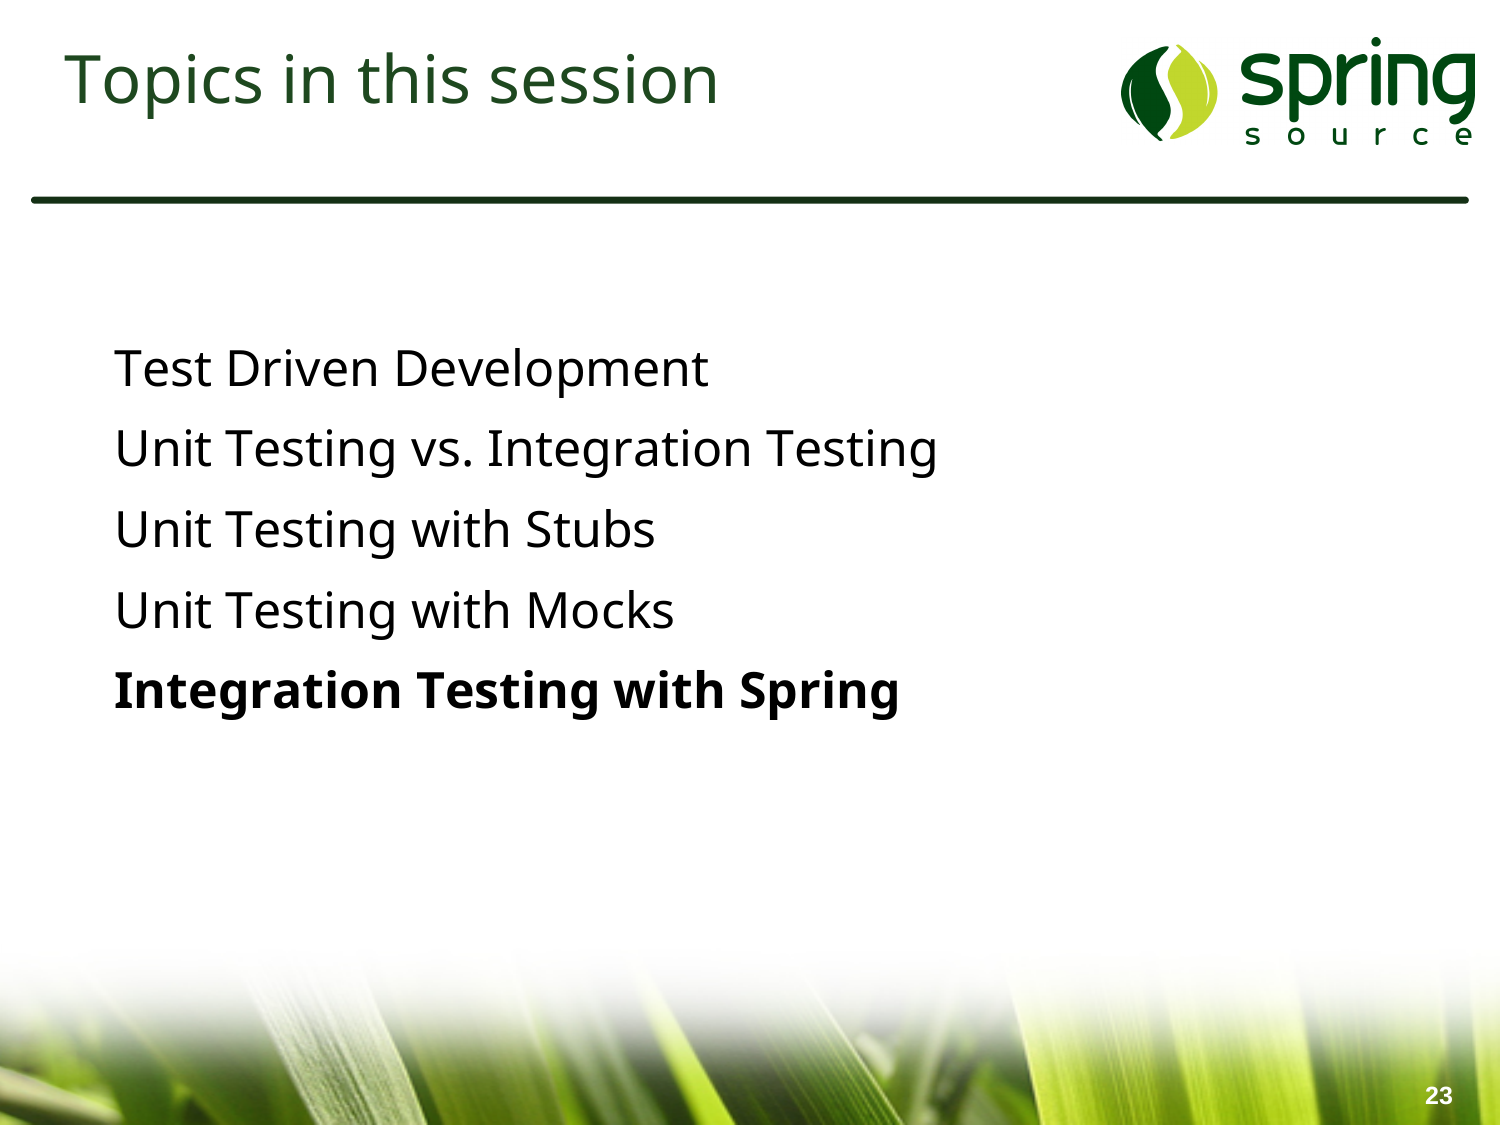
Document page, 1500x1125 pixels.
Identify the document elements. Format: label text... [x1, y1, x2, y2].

text_box Topics in this session [50, 24, 1326, 213]
picture [1326, 37, 1475, 145]
picture [0, 944, 1500, 1125]
list Test Driven Development Unit Testing vs. Integration Testing Unit Testing with Stubs Unit Testing with Mocks Integration Testing with Spring [99, 324, 1376, 1001]
